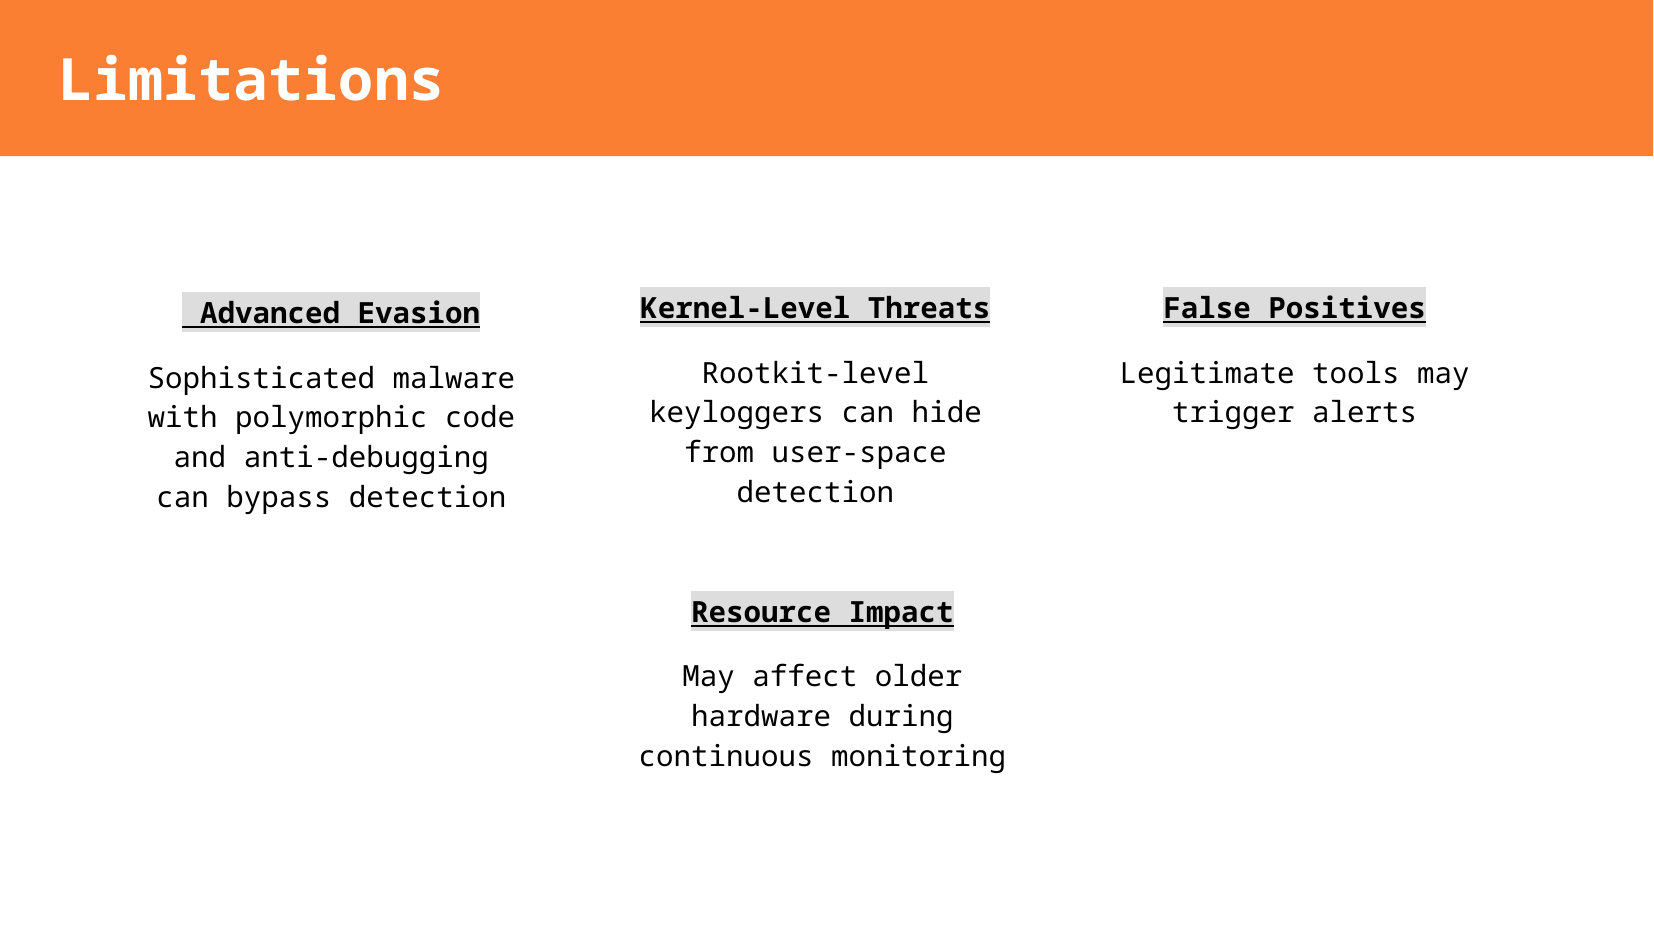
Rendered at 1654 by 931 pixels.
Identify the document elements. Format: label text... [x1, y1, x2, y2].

text_box False Positives Legitimate tools may trigger alerts [1095, 279, 1494, 436]
text_box Resource Impact May affect older hardware during continuous monitoring [623, 583, 1022, 790]
text_box Advanced Evasion Sophisticated malware with polymorphic code and anti-debugging can bypass detection [132, 284, 531, 518]
title Limitations [0, 0, 1654, 157]
text_box Kernel-Level Threats Rootkit-level keyloggers can hide from user-space detection [616, 279, 1015, 513]
